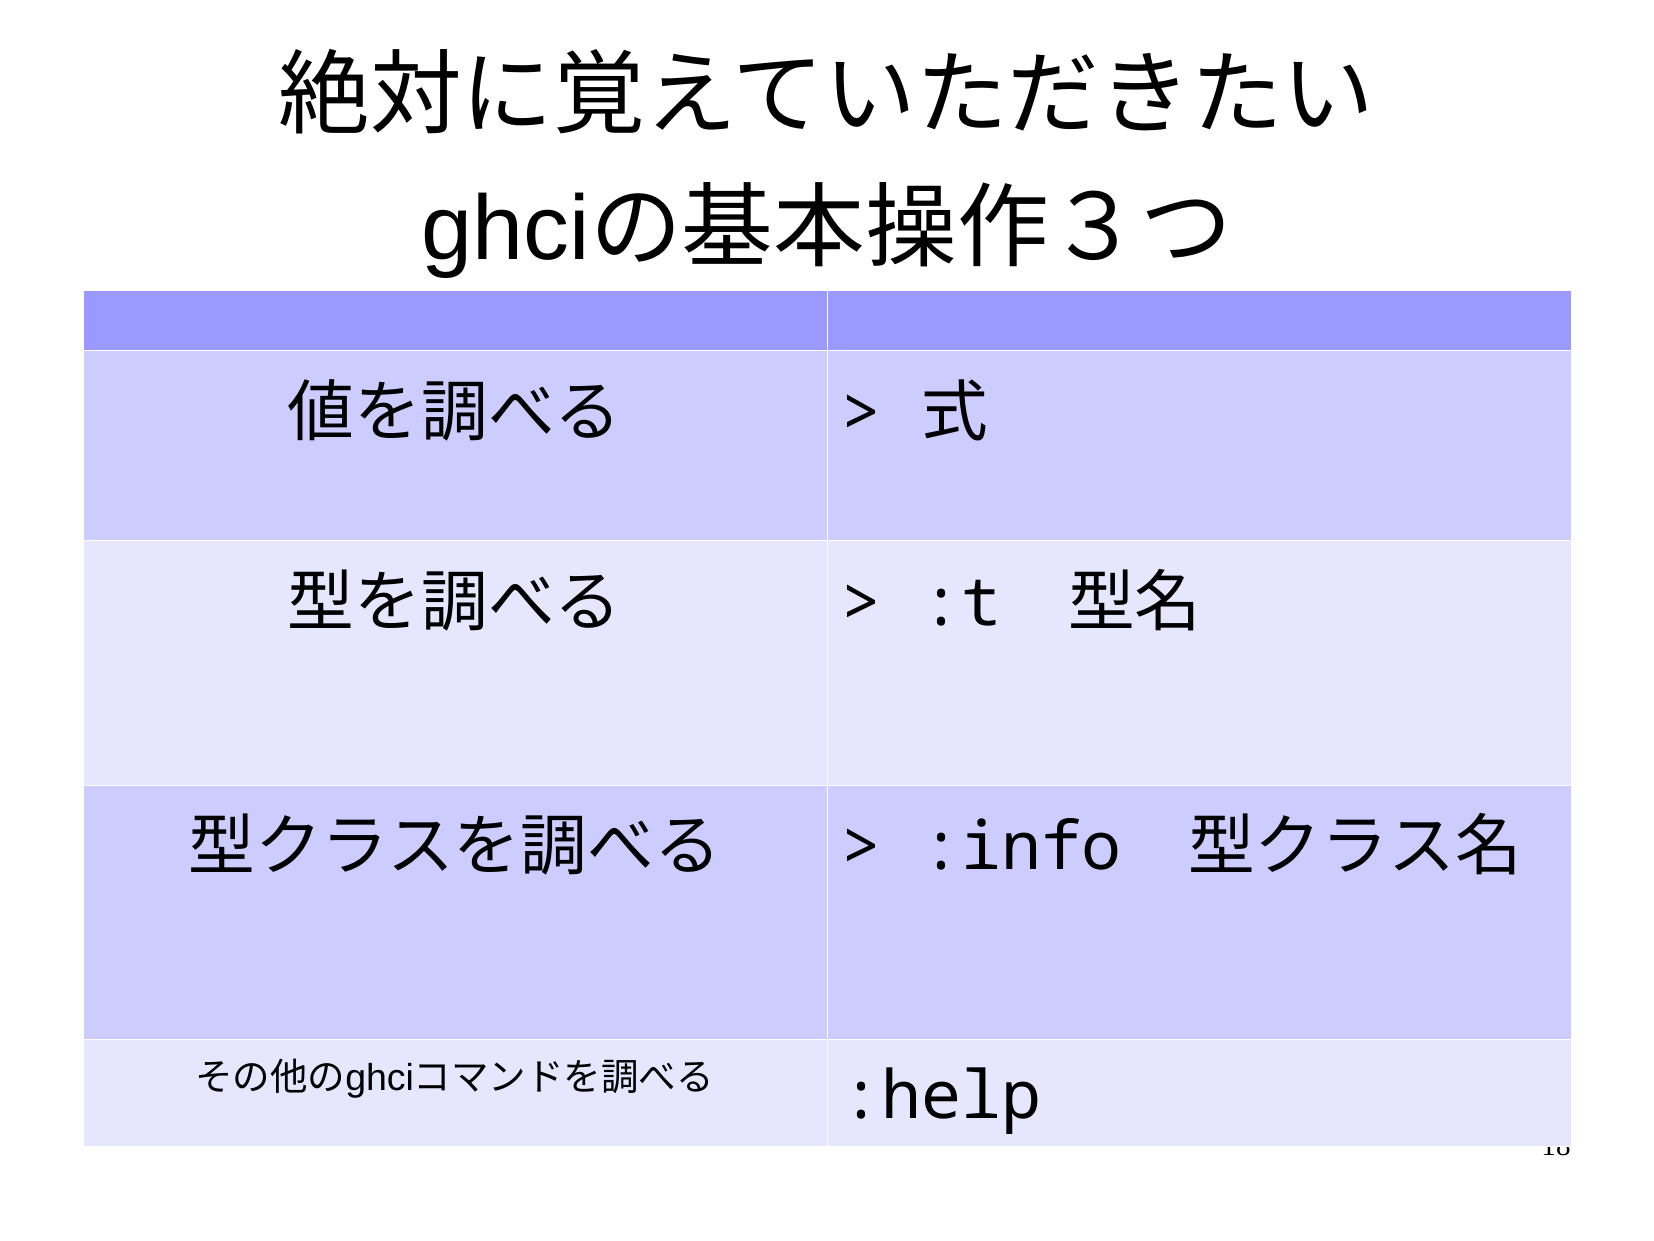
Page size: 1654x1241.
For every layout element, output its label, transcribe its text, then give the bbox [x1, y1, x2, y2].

table_cell :help [828, 1040, 1571, 1146]
table_cell 型を調べる [84, 541, 827, 785]
title 絶対に覚えていただきたい ghciの基本操作３つ [82, 49, 1571, 257]
table_cell 型クラスを調べる [84, 786, 827, 1039]
table_cell > :info 型クラス名 [828, 786, 1571, 1039]
table_cell > :t 型名 [828, 541, 1571, 785]
table_header [828, 291, 1571, 350]
table_header [84, 291, 827, 350]
table_cell 値を調べる [84, 351, 827, 540]
table_cell その他のghciコマンドを調べる [84, 1040, 827, 1146]
table_cell > 式 [828, 351, 1571, 540]
